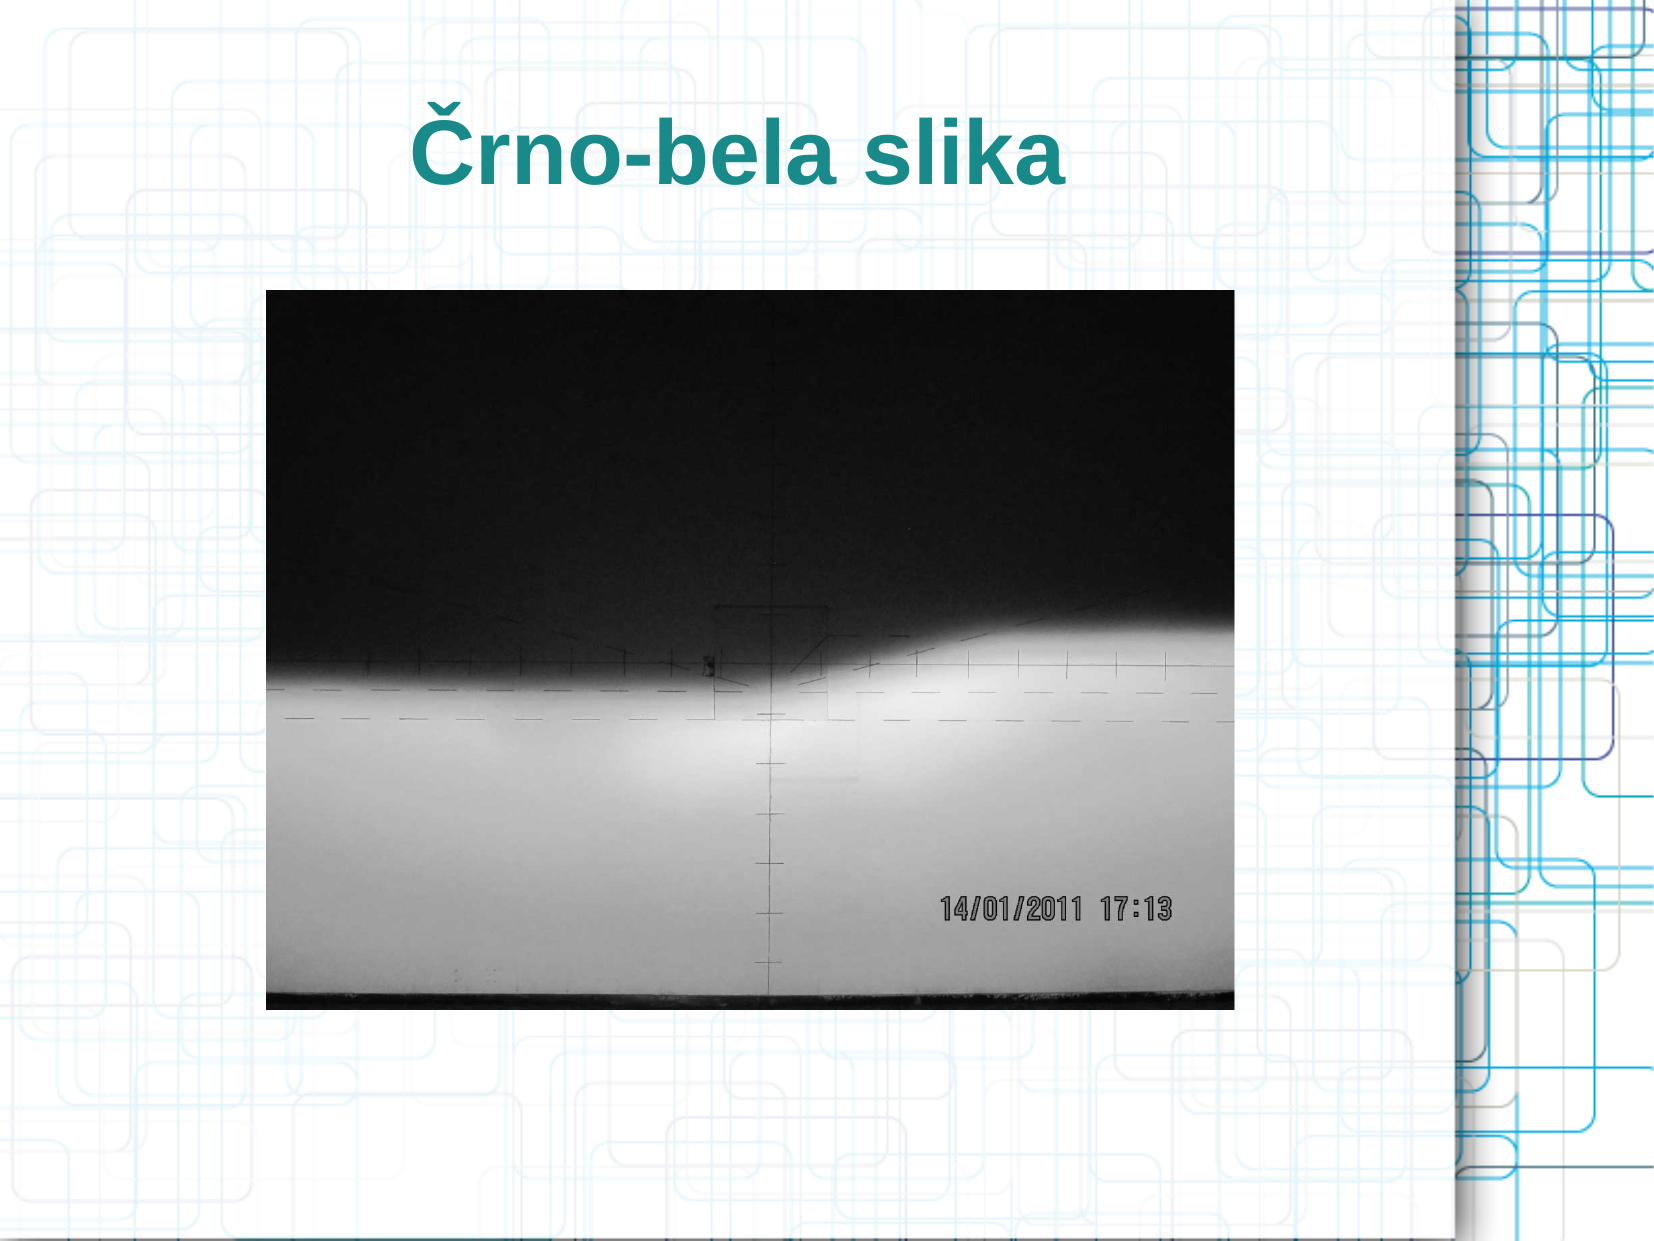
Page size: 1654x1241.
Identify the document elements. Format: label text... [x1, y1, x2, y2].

title Črno-bela slika [59, 49, 1418, 257]
picture [0, 0, 1654, 1241]
